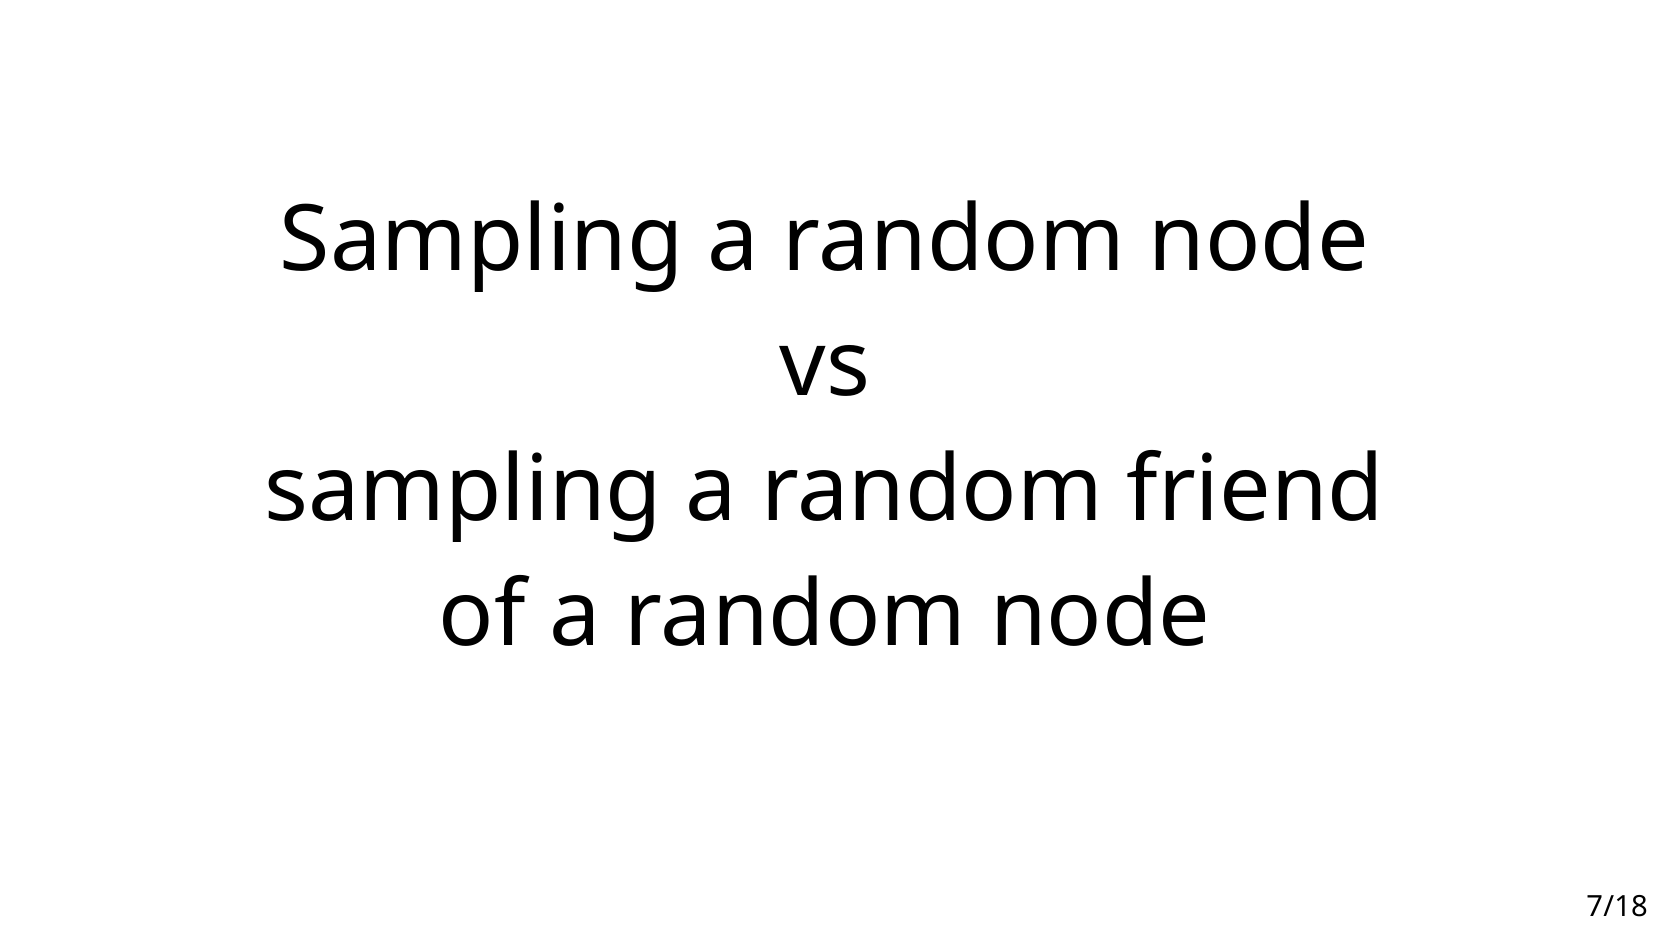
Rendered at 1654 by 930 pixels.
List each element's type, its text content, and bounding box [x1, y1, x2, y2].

title Sampling a random node vs sampling a random friend of a random node [15, 164, 1636, 681]
